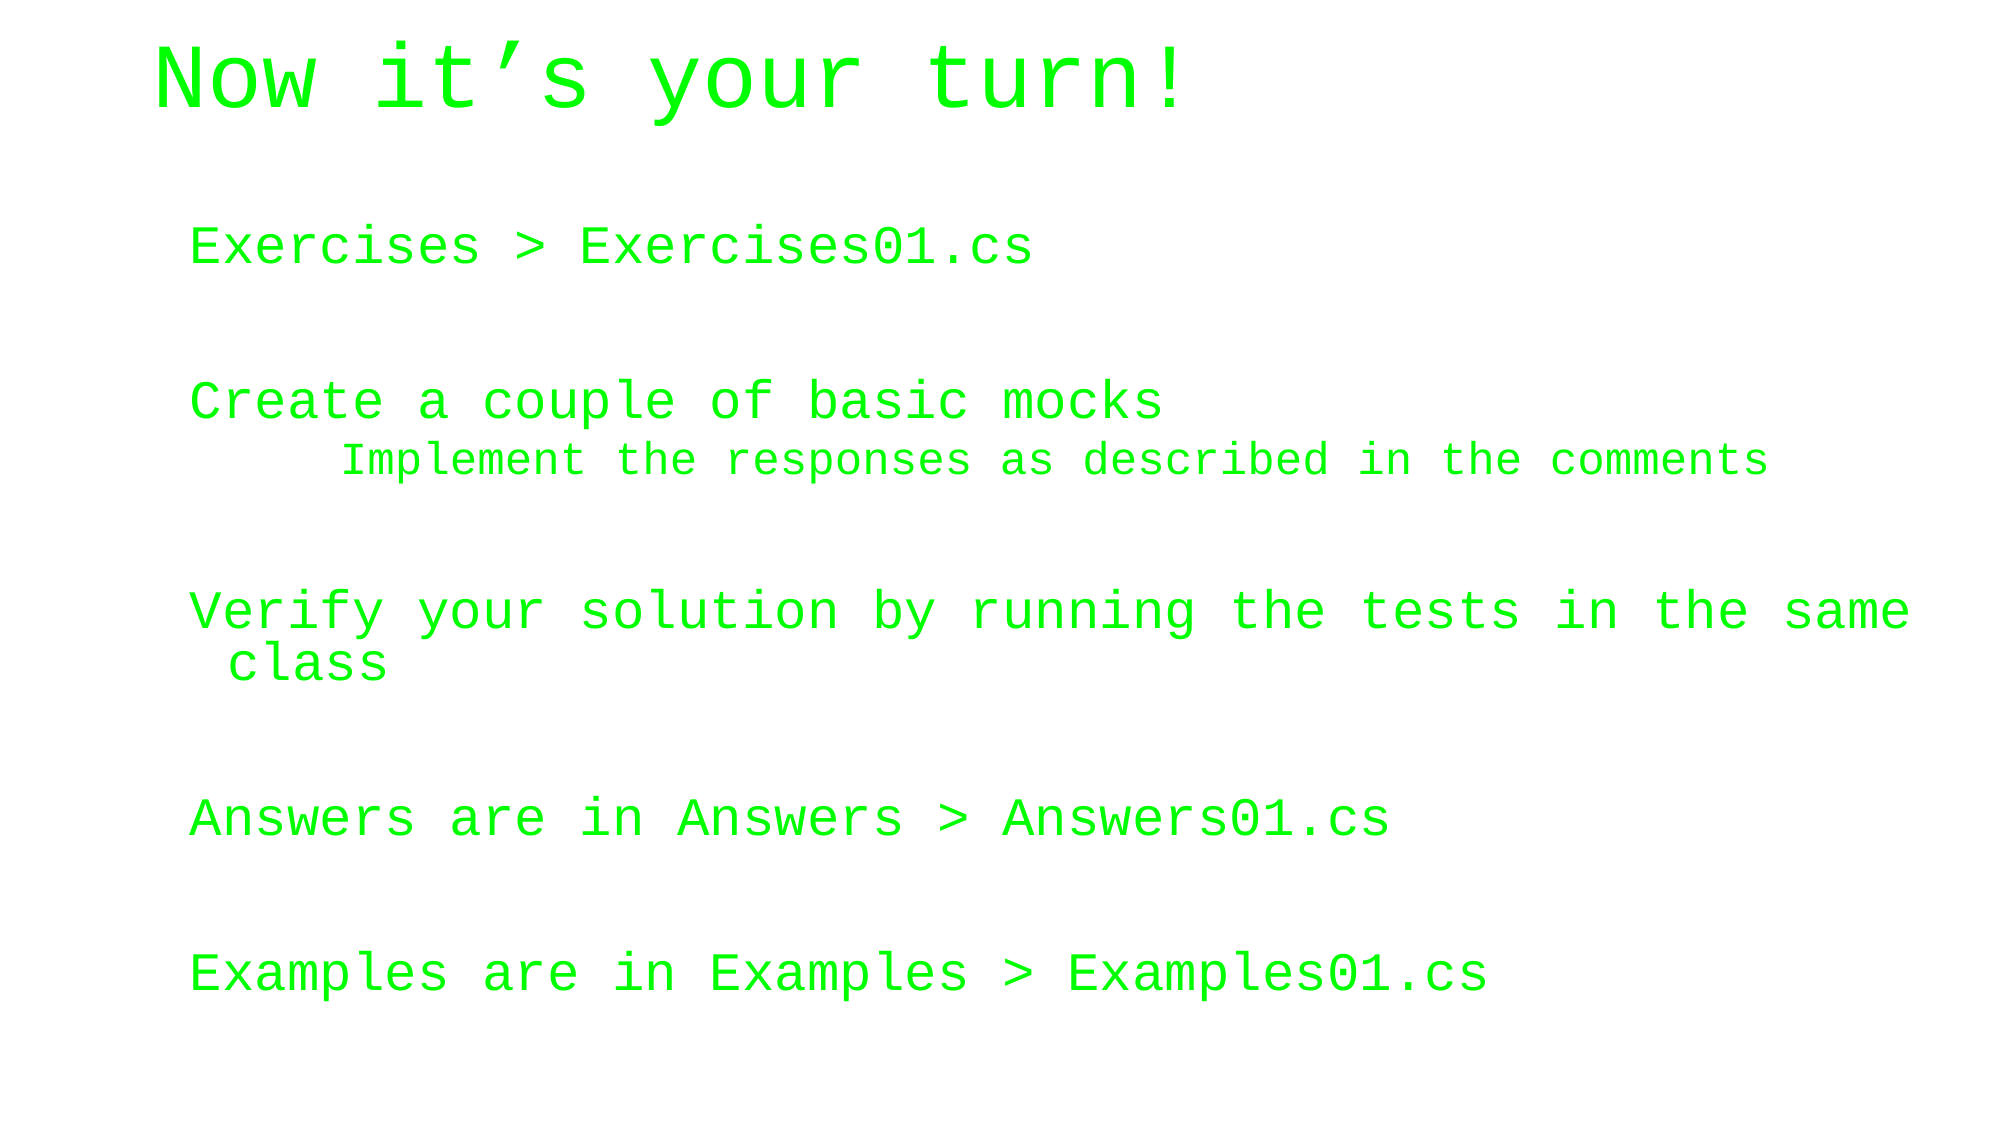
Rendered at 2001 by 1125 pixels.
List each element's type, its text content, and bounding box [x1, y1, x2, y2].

list Exercises > Exercises01.cs Create a couple of basic mocks Implement the responses as described in the comments Verify your solution by running the tests in the same class Answers are in Answers > Answers01.cs Examples are in Examples > Examples01.cs [137, 214, 1939, 1041]
title Now it’s your turn! [137, 18, 1863, 137]
